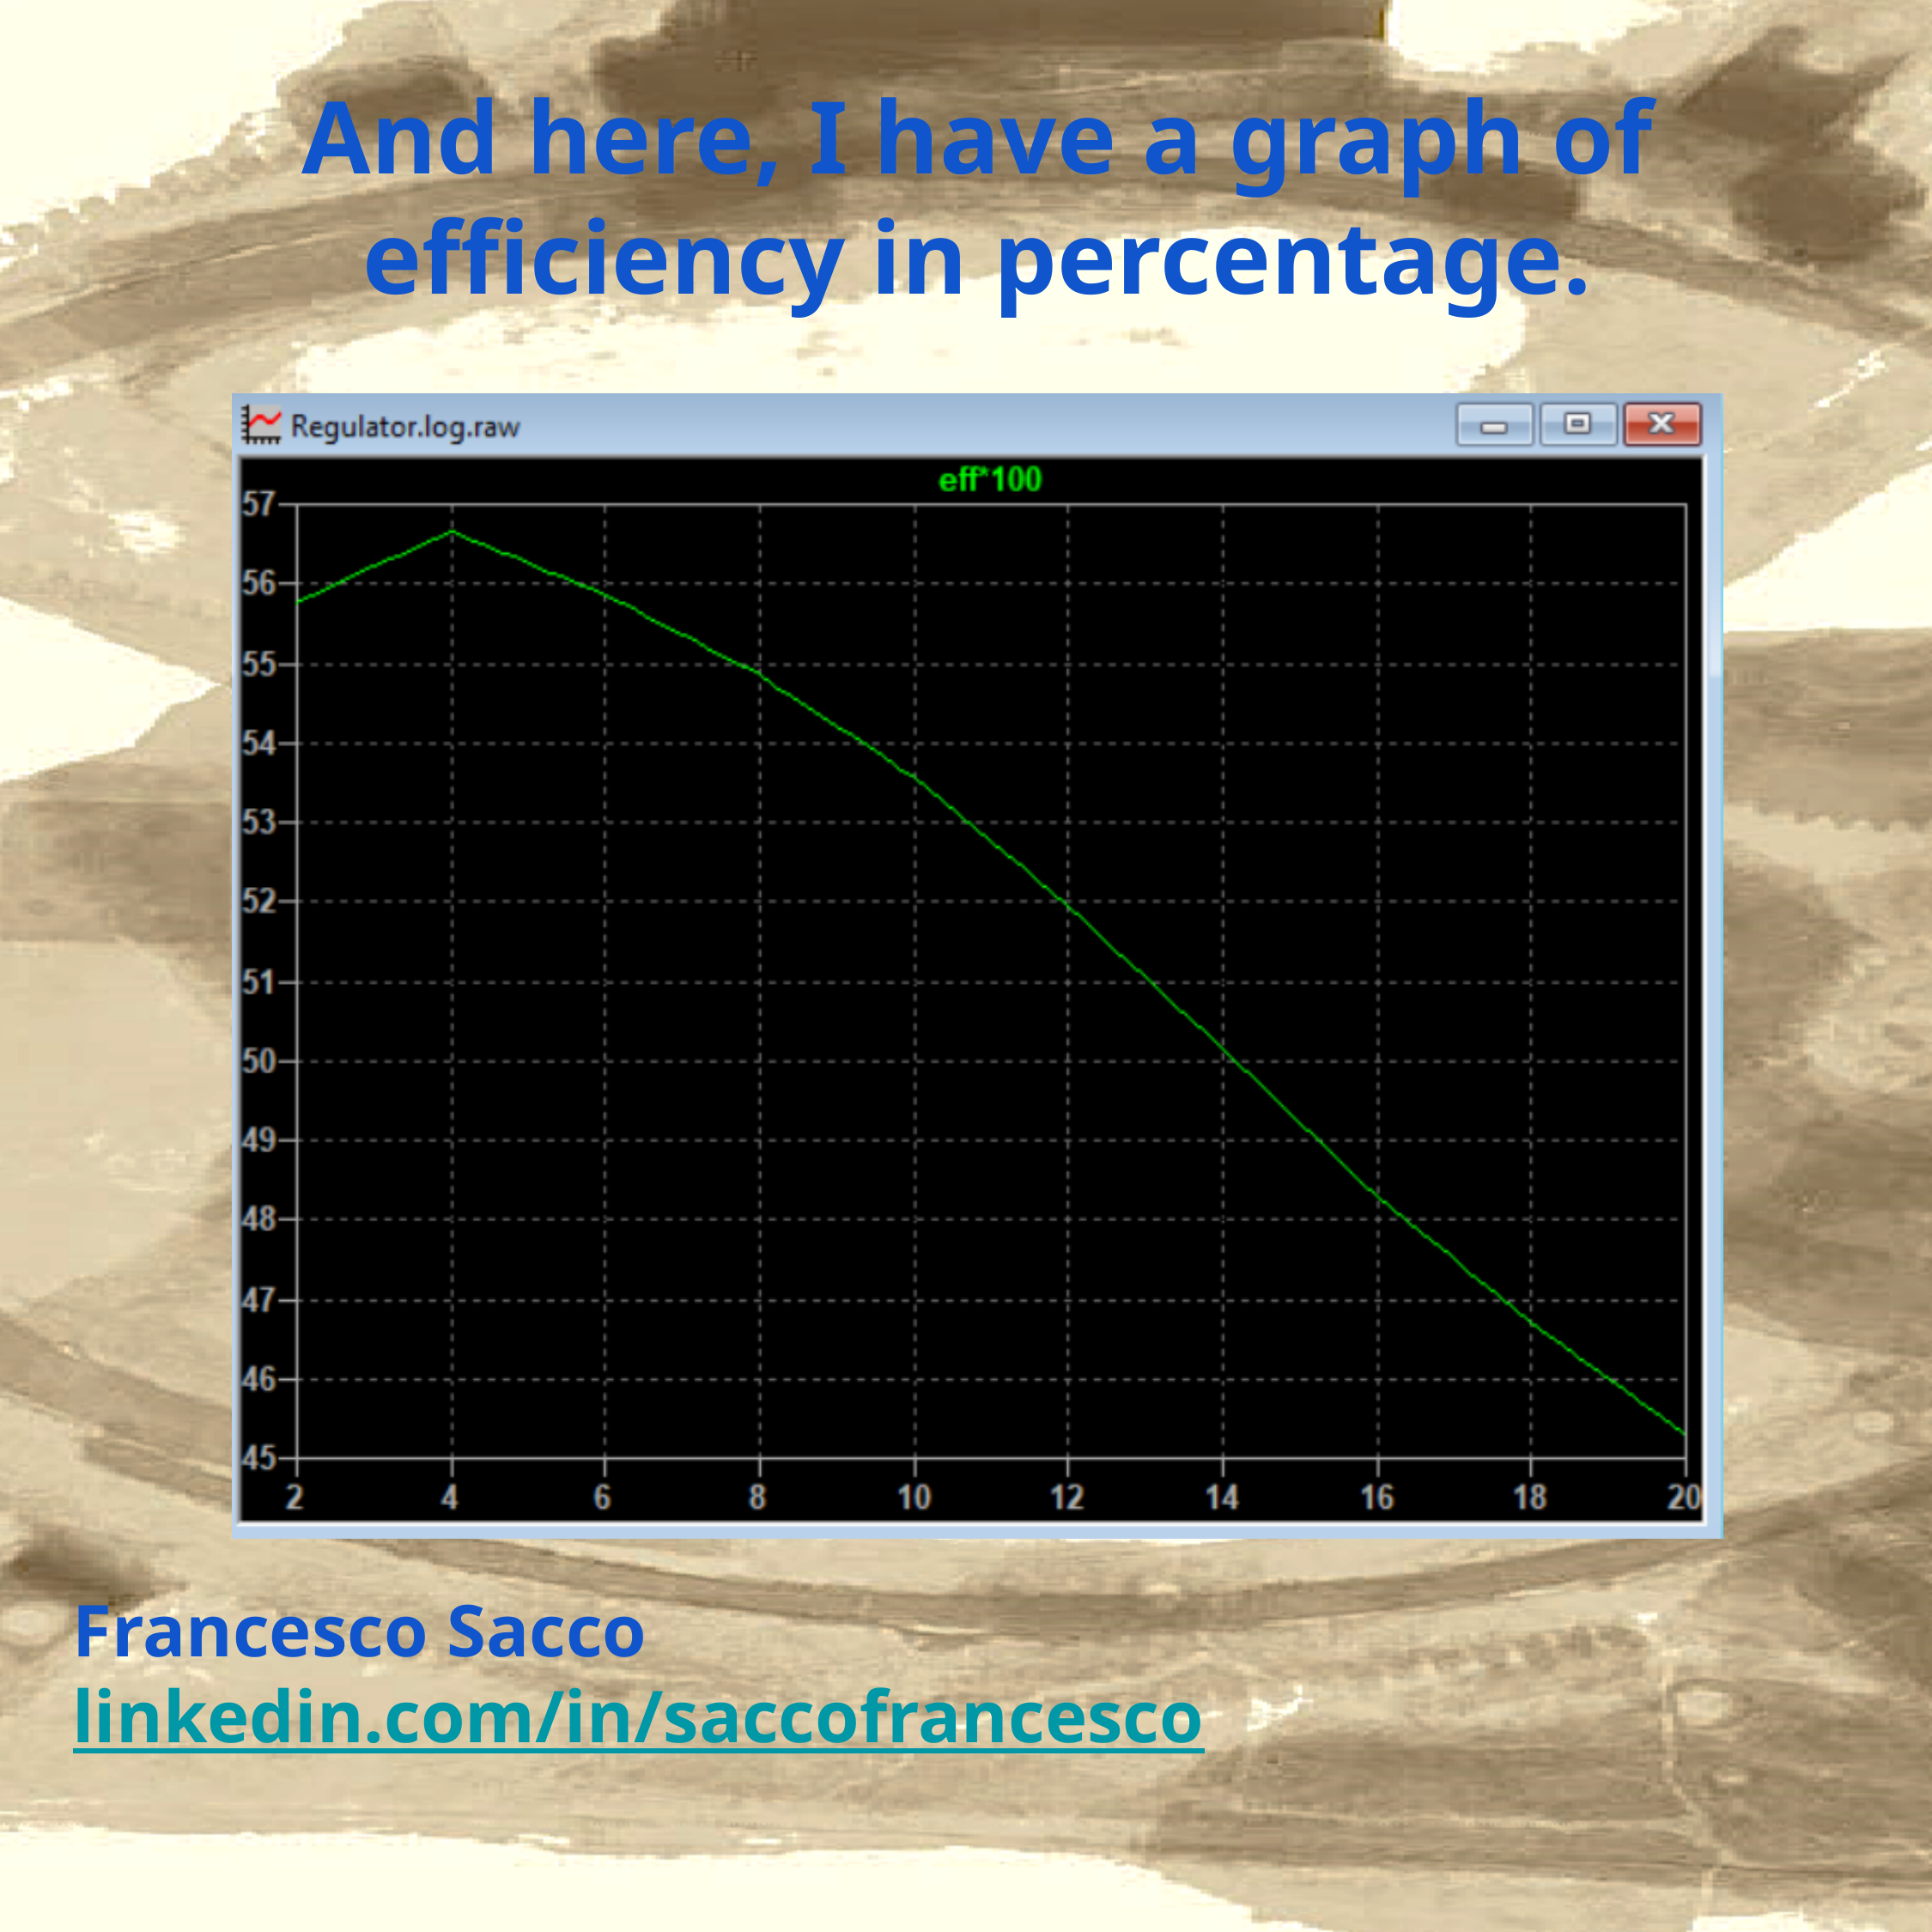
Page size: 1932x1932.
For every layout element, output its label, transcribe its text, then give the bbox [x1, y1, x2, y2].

picture [0, 0, 1932, 1932]
text_box Francesco Sacco linkedin.com/in/saccofrancesco [59, 1572, 1873, 1791]
text_box And here, I have a graph of efficiency in percentage. [71, 60, 1884, 333]
